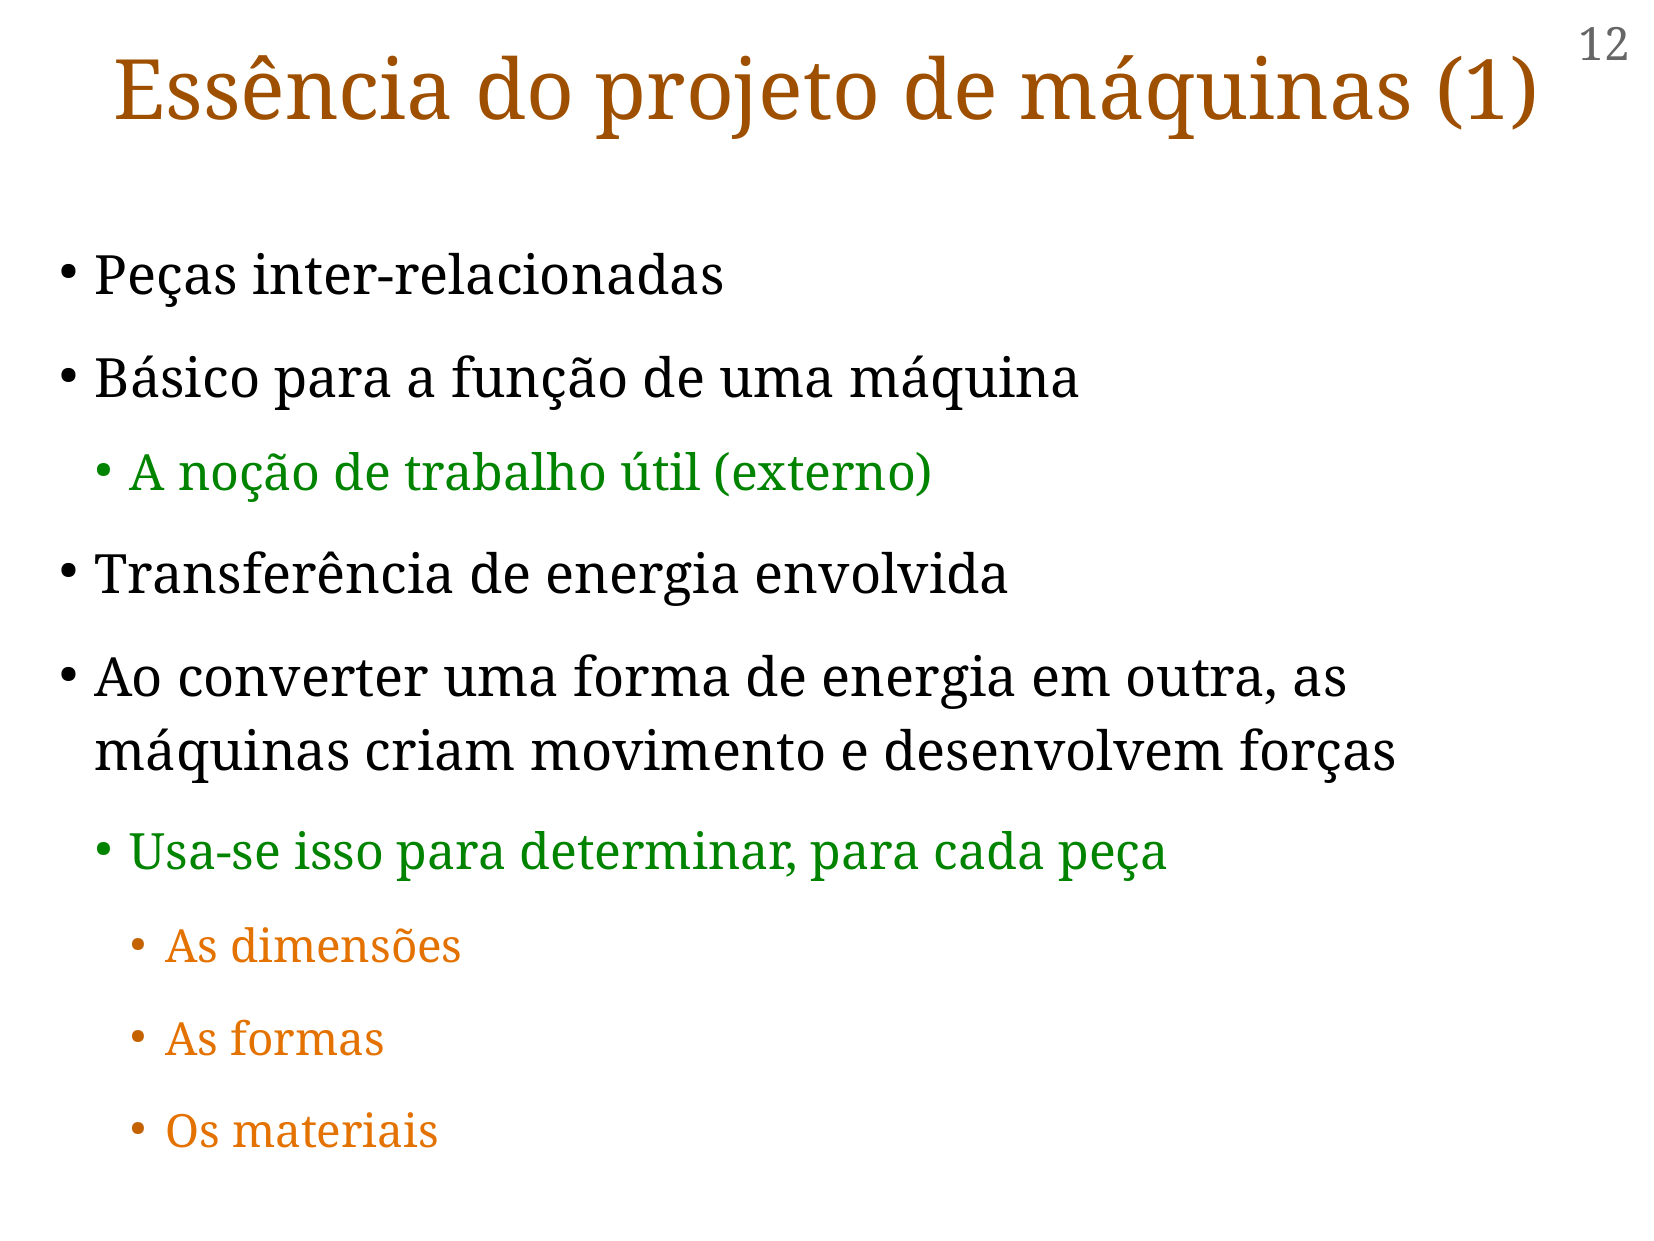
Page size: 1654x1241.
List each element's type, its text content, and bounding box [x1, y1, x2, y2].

list Peças inter-relacionadas Básico para a função de uma máquina A noção de trabalho útil (externo) Transferência de energia envolvida Ao converter uma forma de energia em outra, as máquinas criam movimento e desenvolvem forças Usa-se isso para determinar, para cada peça As dimensões As formas Os materiais [59, 236, 1595, 1211]
title Essência do projeto de máquinas (1) [59, 29, 1595, 148]
